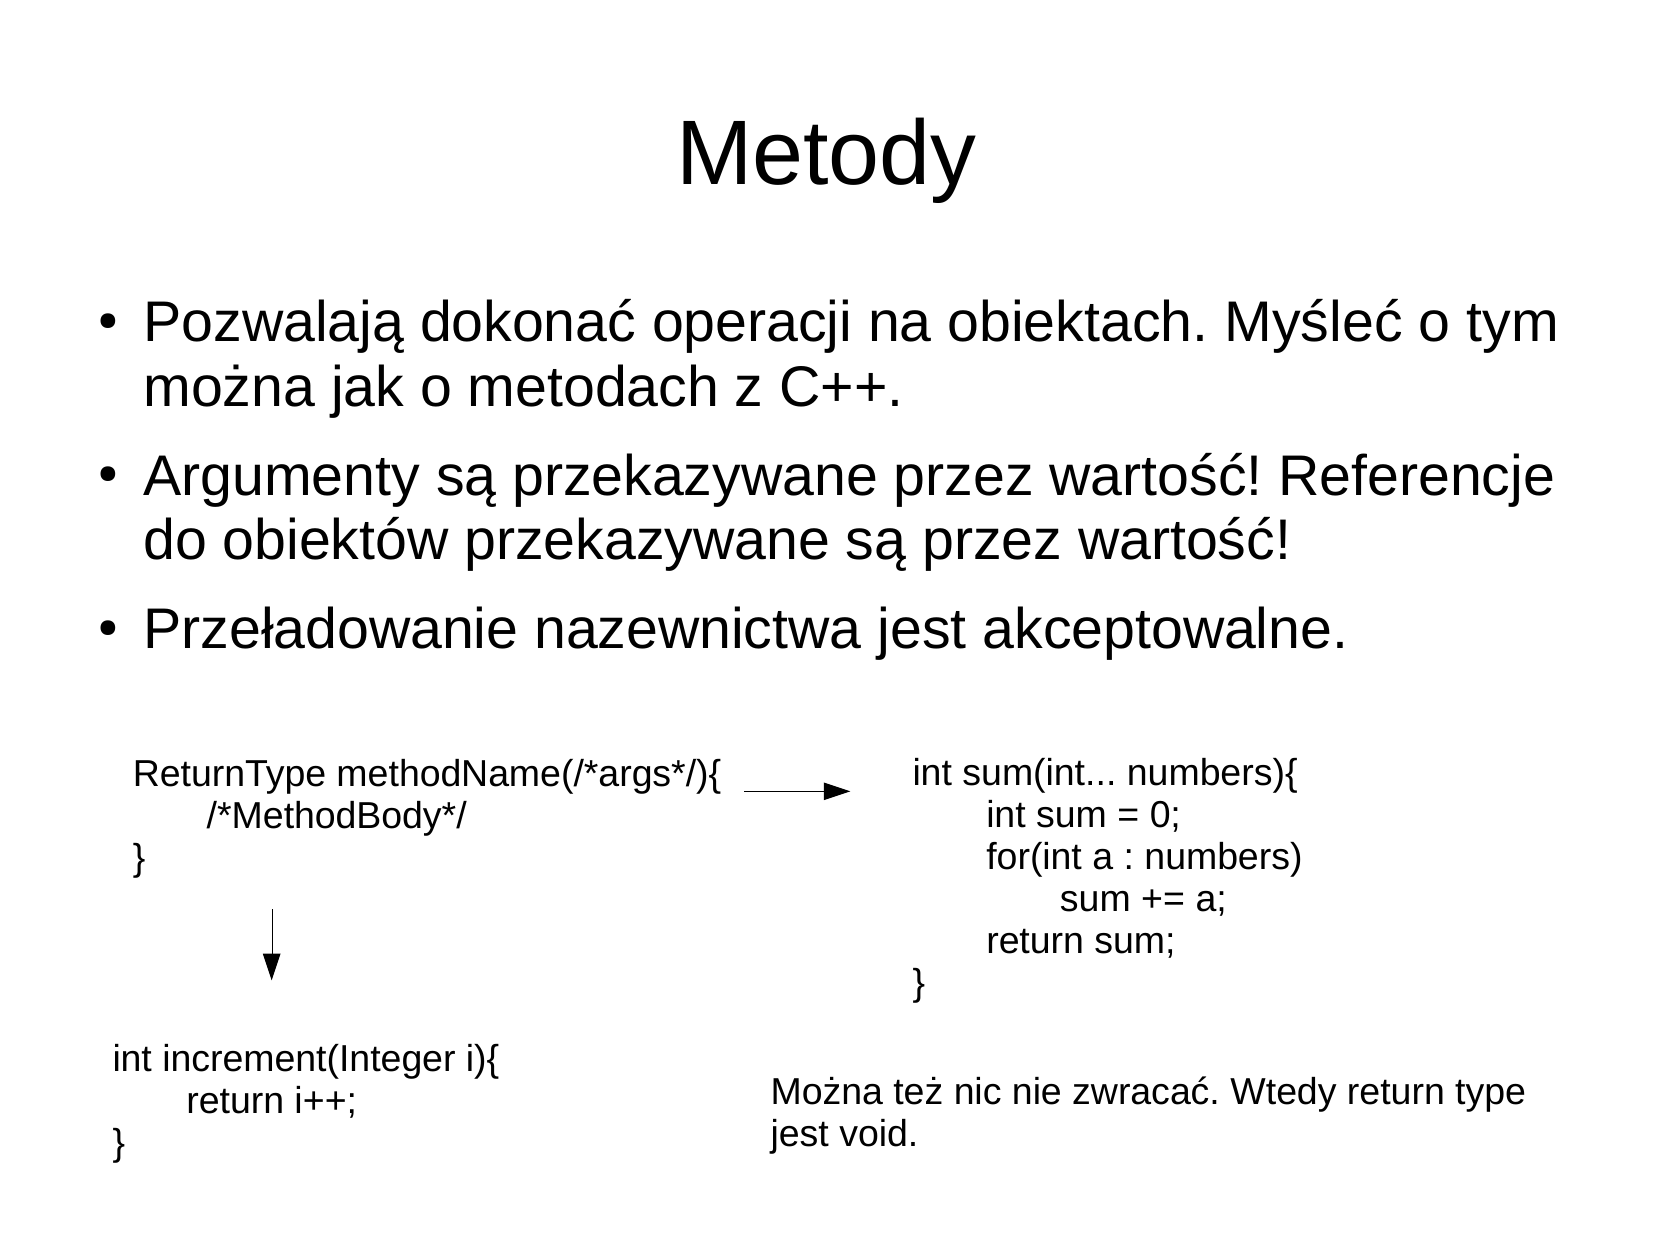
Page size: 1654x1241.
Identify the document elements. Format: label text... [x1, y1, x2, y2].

list Pozwalają dokonać operacji na obiektach. Myśleć o tym można jak o metodach z C++. Argumenty są przekazywane przez wartość! Referencje do obiektów przekazywane są przez wartość! Przeładowanie nazewnictwa jest akceptowalne. [82, 290, 1571, 709]
text_box ReturnType methodName(/*args*/){ /*MethodBody*/ } [118, 745, 827, 886]
title Metody [82, 49, 1571, 257]
text_box int increment(Integer i){ return i++; } [97, 1030, 842, 1172]
text_box Można też nic nie zwracać. Wtedy return type jest void. [755, 1062, 1542, 1162]
text_box int sum(int... numbers){ int sum = 0; for(int a : numbers) sum += a; return sum; } [897, 744, 1536, 1011]
